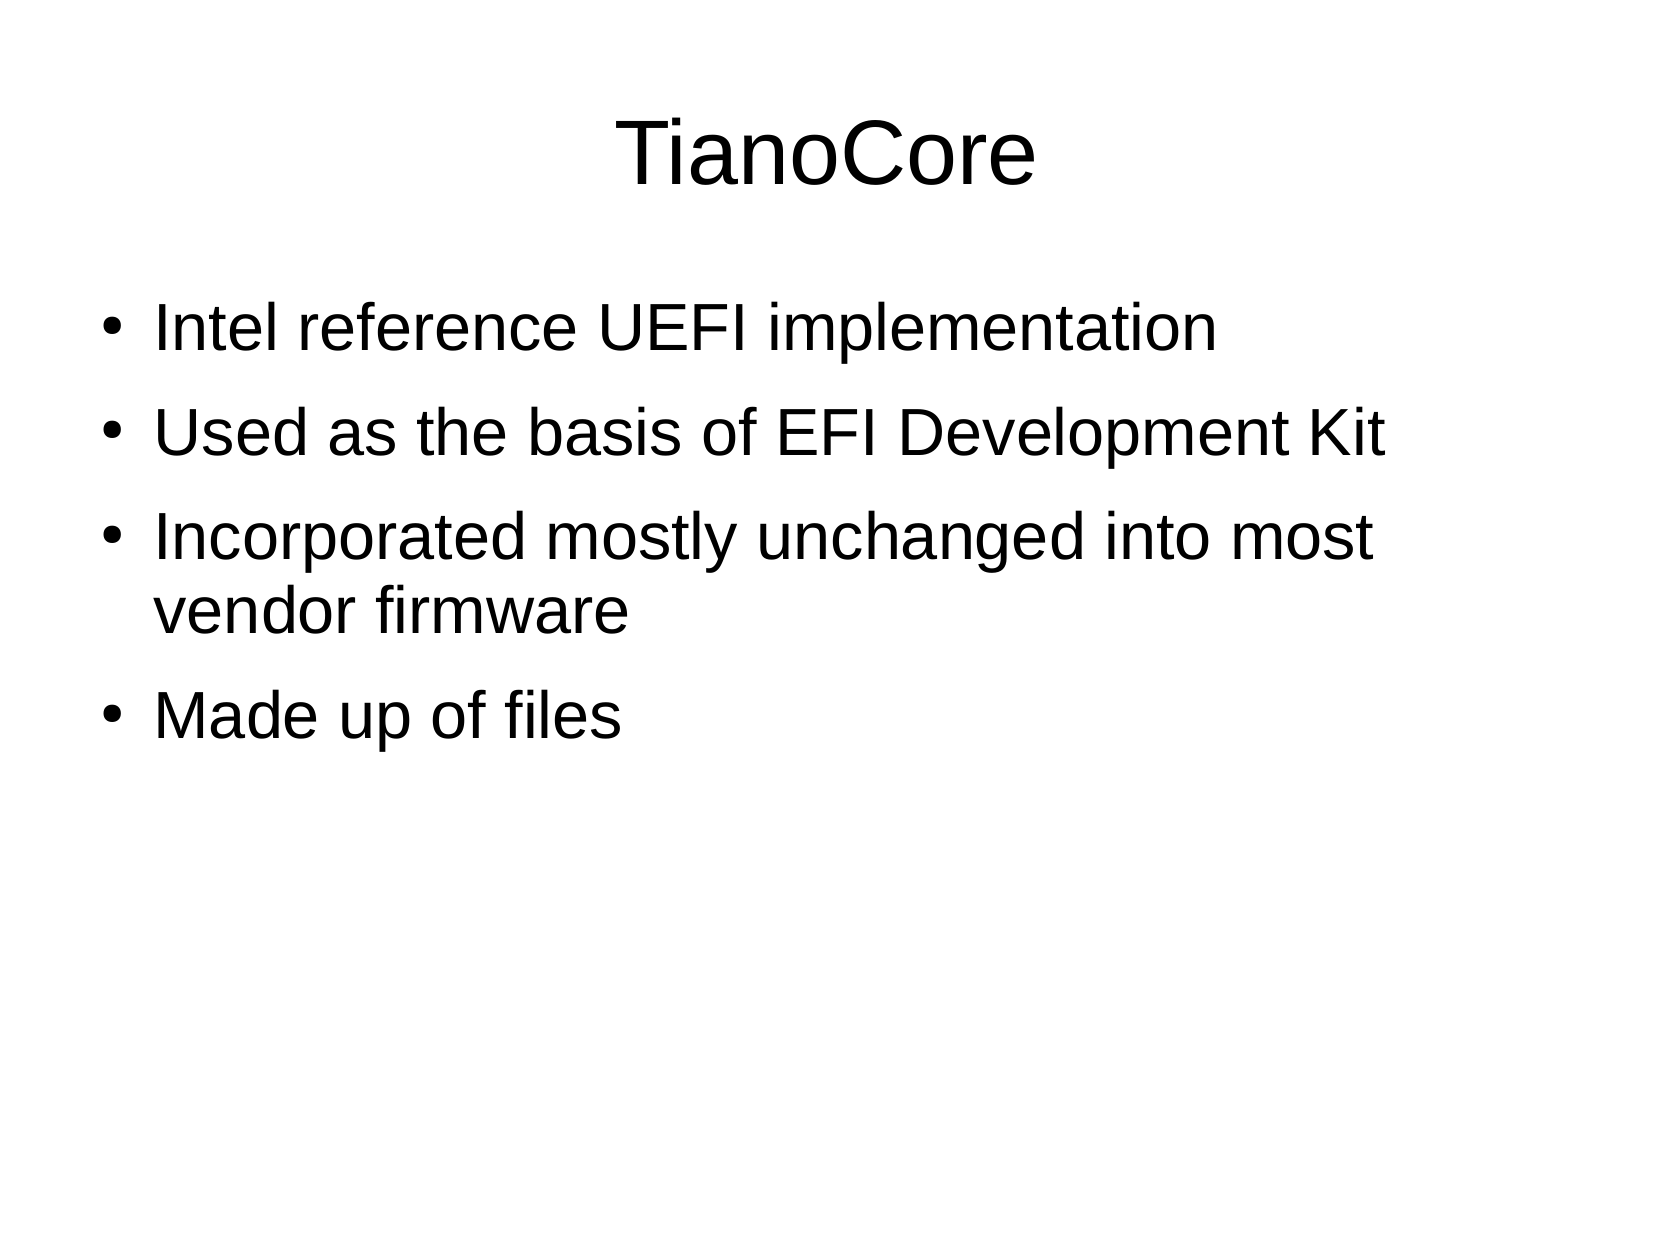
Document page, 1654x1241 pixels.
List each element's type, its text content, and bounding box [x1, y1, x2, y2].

list Intel reference UEFI implementation Used as the basis of EFI Development Kit Incorporated mostly unchanged into most vendor firmware Made up of files [82, 290, 1571, 1109]
title TianoCore [82, 49, 1571, 257]
